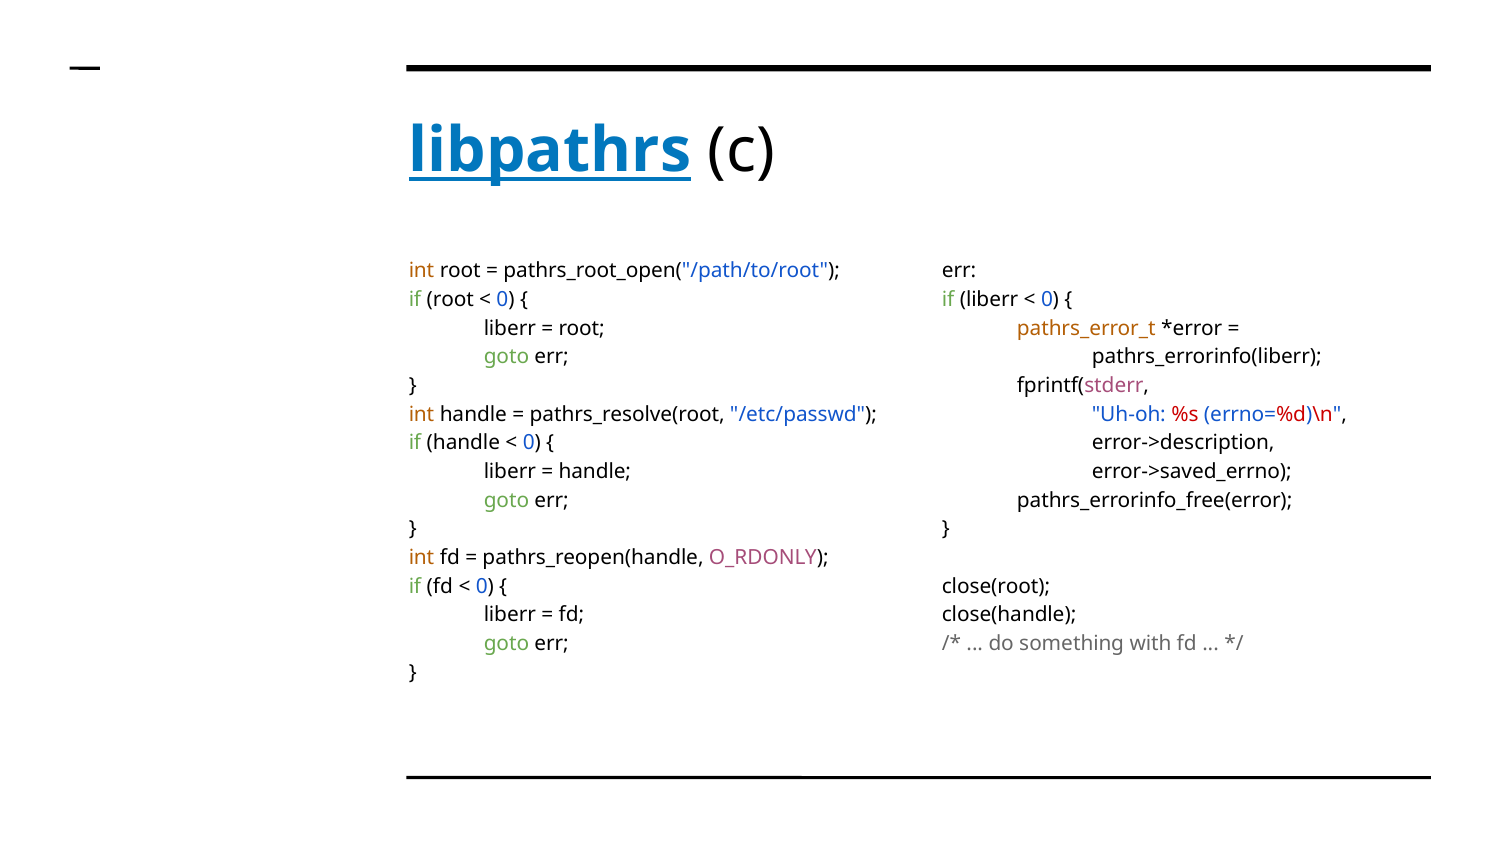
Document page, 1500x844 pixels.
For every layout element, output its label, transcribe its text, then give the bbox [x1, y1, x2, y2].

list int root = pathrs_root_open("/path/to/root"); if (root < 0) { liberr = root; goto err; } int handle = pathrs_resolve(root, "/etc/passwd"); if (handle < 0) { liberr = handle; goto err; } int fd = pathrs_reopen(handle, O_RDONLY); if (fd < 0) { liberr = fd; goto err; } [393, 237, 926, 731]
list err: if (liberr < 0) { pathrs_error_t *error = pathrs_errorinfo(liberr); fprintf(stderr, "Uh-oh: %s (errno=%d)\n", error->description, error->saved_errno); pathrs_errorinfo_free(error); } close(root); close(handle); /* ... do something with fd ... */ [926, 237, 1431, 731]
title libpathrs (c) [393, 94, 1431, 199]
